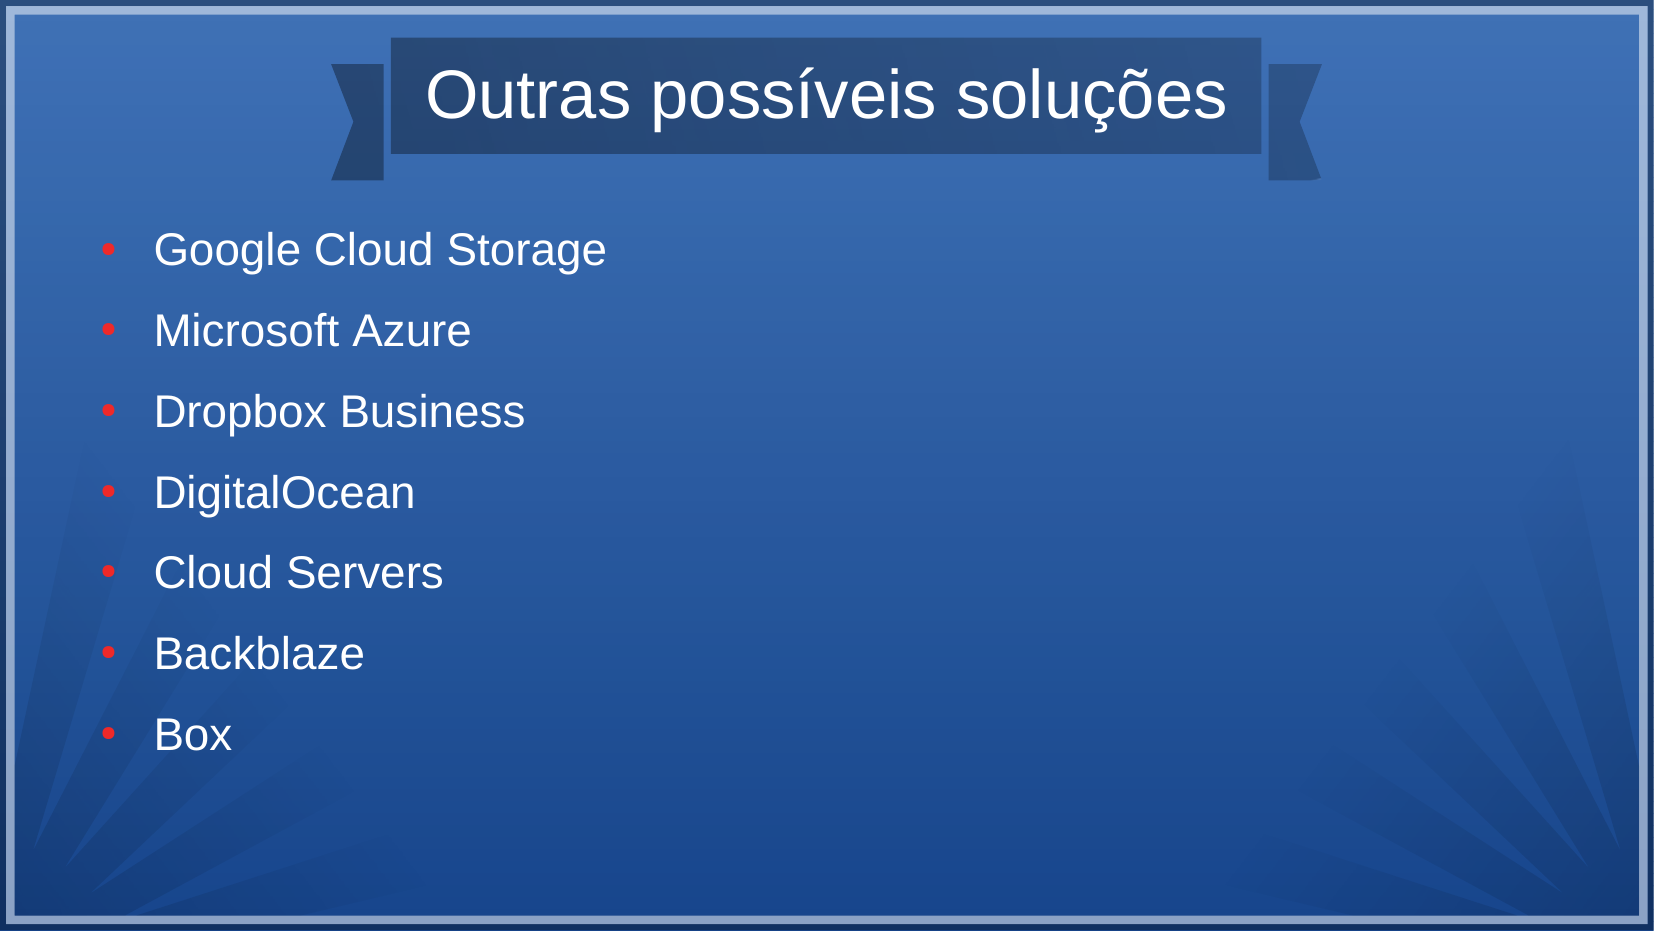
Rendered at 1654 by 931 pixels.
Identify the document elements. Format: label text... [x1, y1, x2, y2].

title Outras possíveis soluções [389, 35, 1264, 154]
list Google Cloud Storage Microsoft Azure Dropbox Business DigitalOcean Cloud Servers Backblaze Box [82, 224, 1571, 848]
